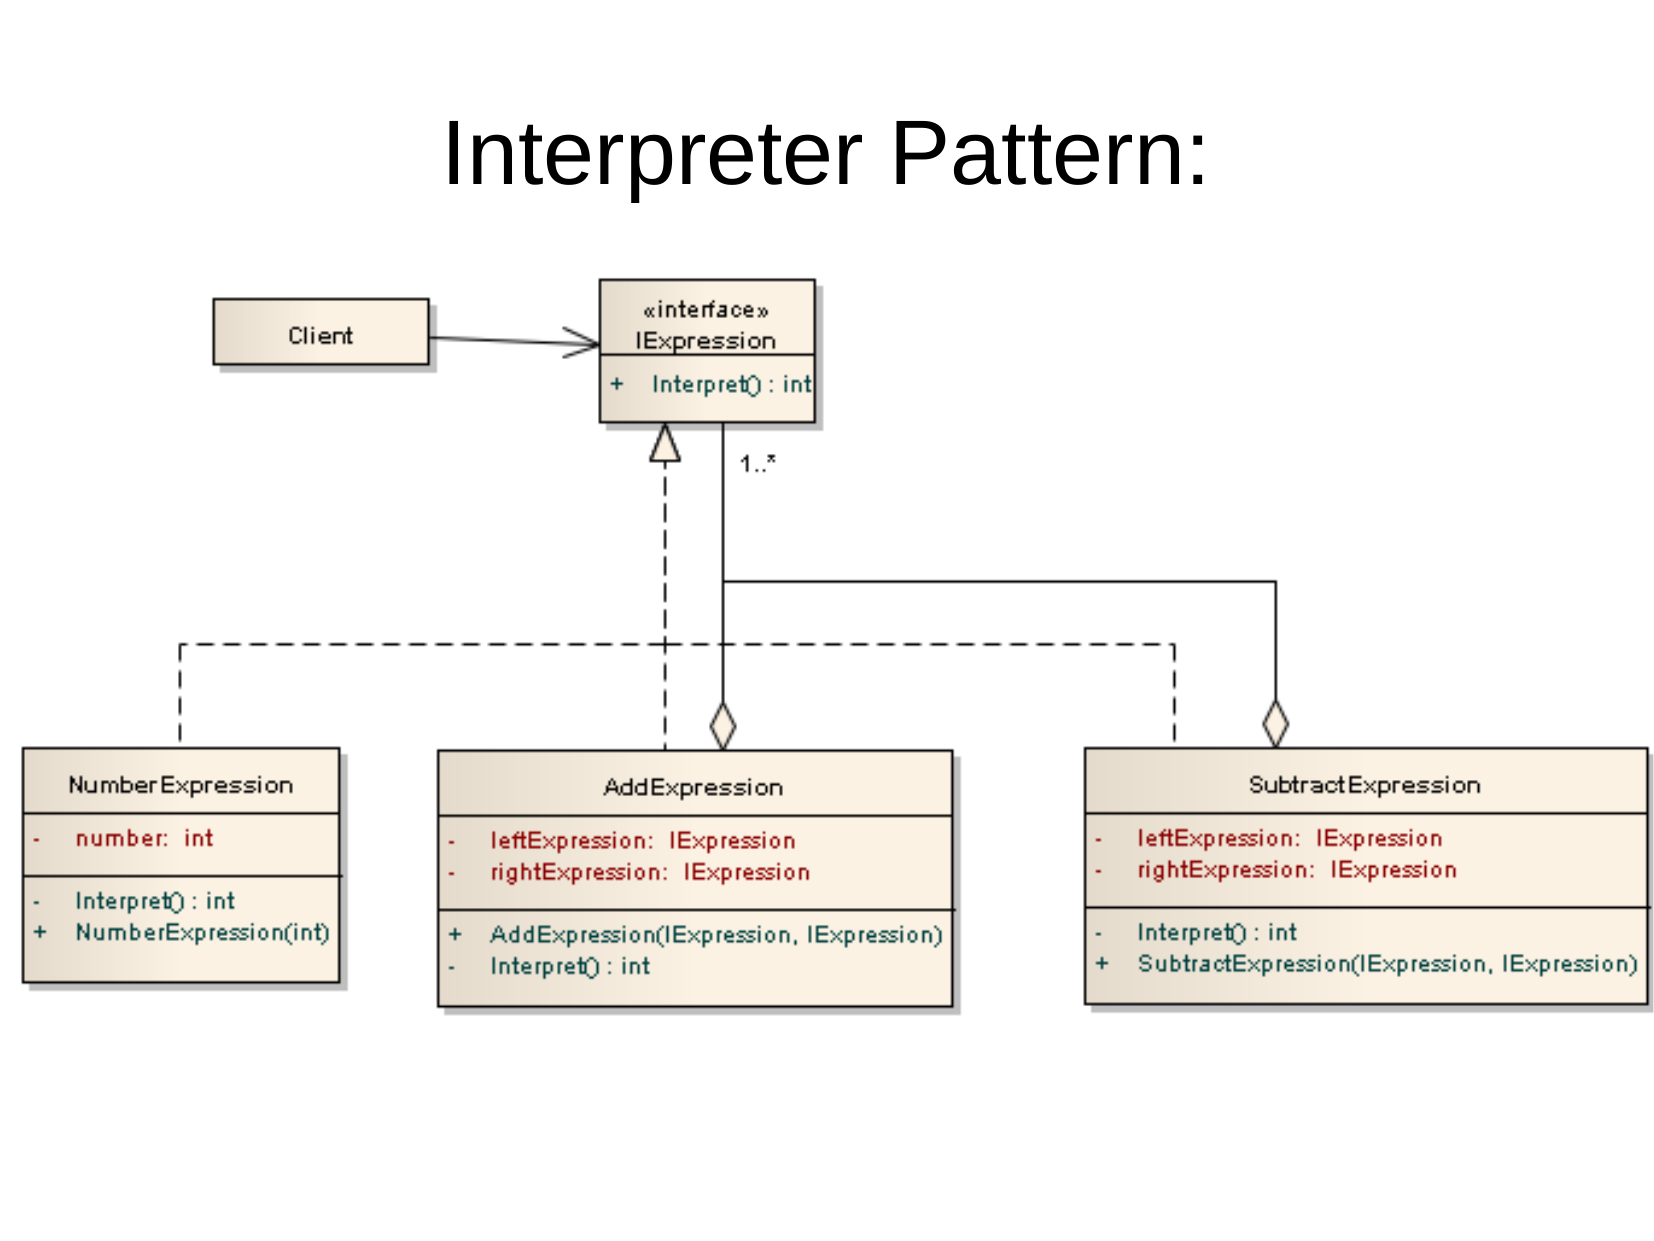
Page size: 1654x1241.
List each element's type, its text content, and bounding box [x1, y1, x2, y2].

picture [0, 260, 1654, 1036]
title Interpreter Pattern: [82, 49, 1571, 257]
